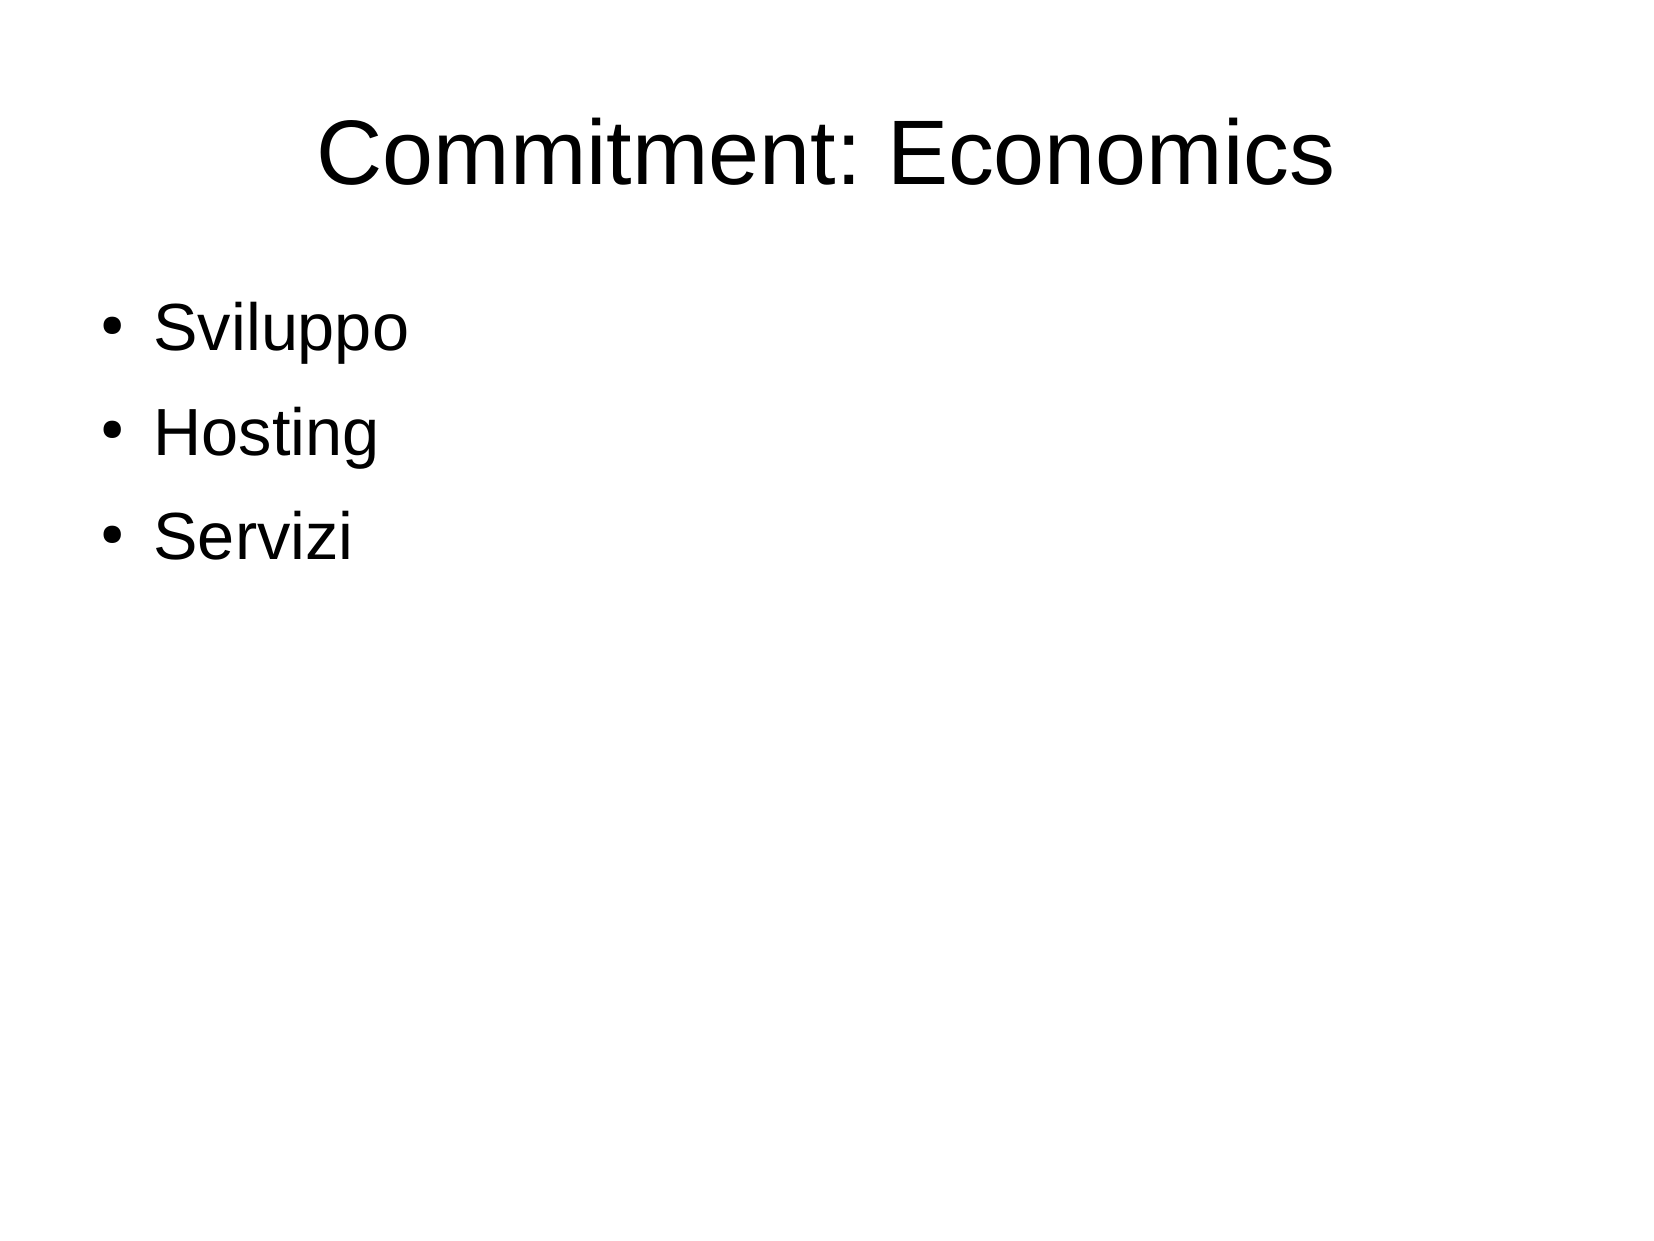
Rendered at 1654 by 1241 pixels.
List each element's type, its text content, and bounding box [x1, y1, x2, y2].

list Sviluppo Hosting Servizi [82, 290, 1571, 1109]
title Commitment: Economics [82, 49, 1571, 257]
